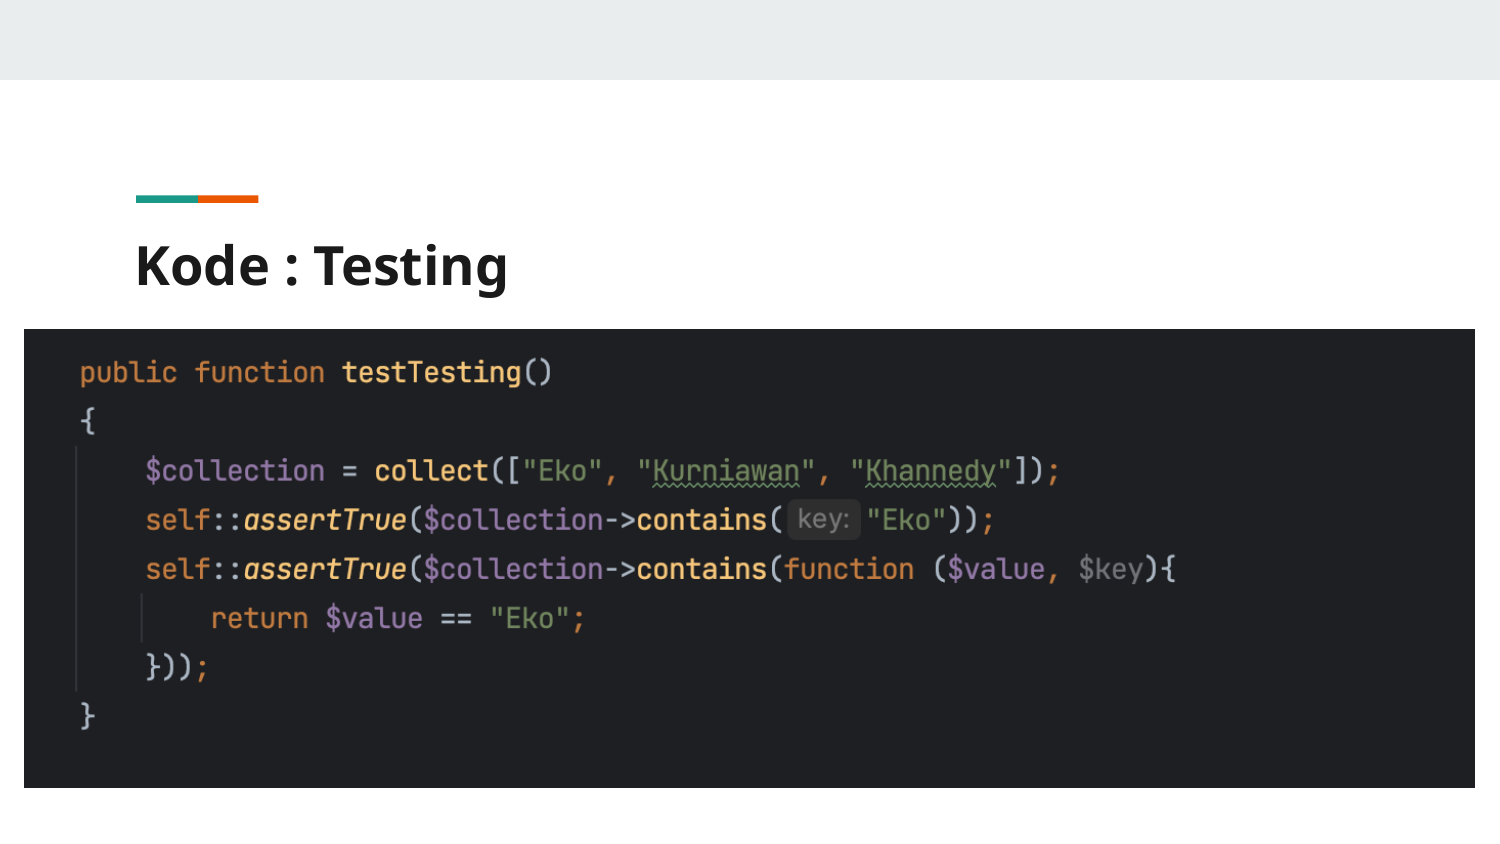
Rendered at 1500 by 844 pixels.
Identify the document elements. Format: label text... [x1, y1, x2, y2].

picture [24, 329, 1475, 788]
title Kode : Testing [119, 216, 1381, 305]
